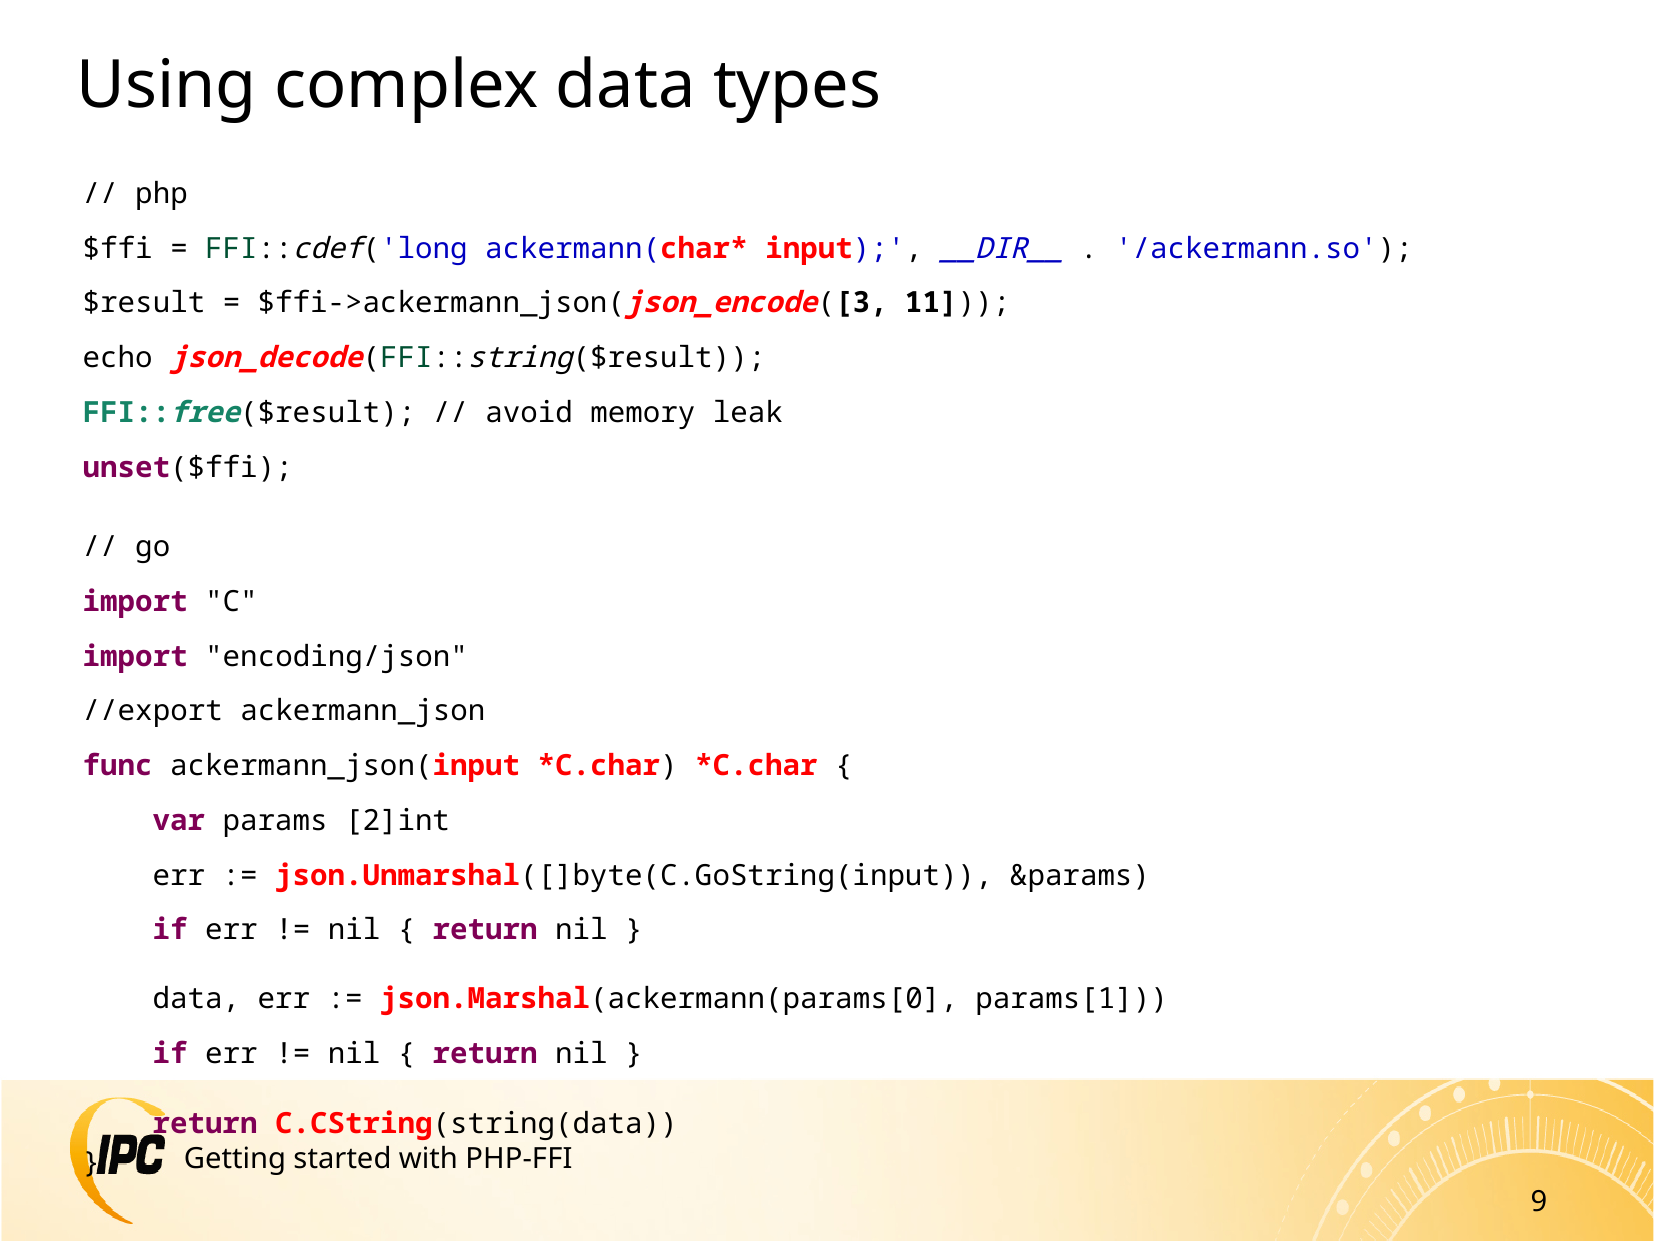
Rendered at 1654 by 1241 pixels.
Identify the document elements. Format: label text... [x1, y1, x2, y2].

title Using complex data types [17, 0, 1506, 179]
picture [0, 0, 1654, 1241]
list // php $ffi = FFI::cdef('long ackermann(char* input);', __DIR__ . '/ackermann.so'); $result = $ffi->ackermann_json(json_encode([3, 11])); echo json_decode(FFI::string($result)); FFI::free($result); // avoid memory leak unset($ffi); // go import "C" import "encoding/json" //export ackermann_json func ackermann_json(input *C.char) *C.char { var params [2]int err := json.Unmarshal([]byte(C.GoString(input)), &params) if err != nil { return nil } data, err := json.Marshal(ackermann(params[0], params[1])) if err != nil { return nil } return C.CString(string(data)) } [82, 172, 1571, 1077]
